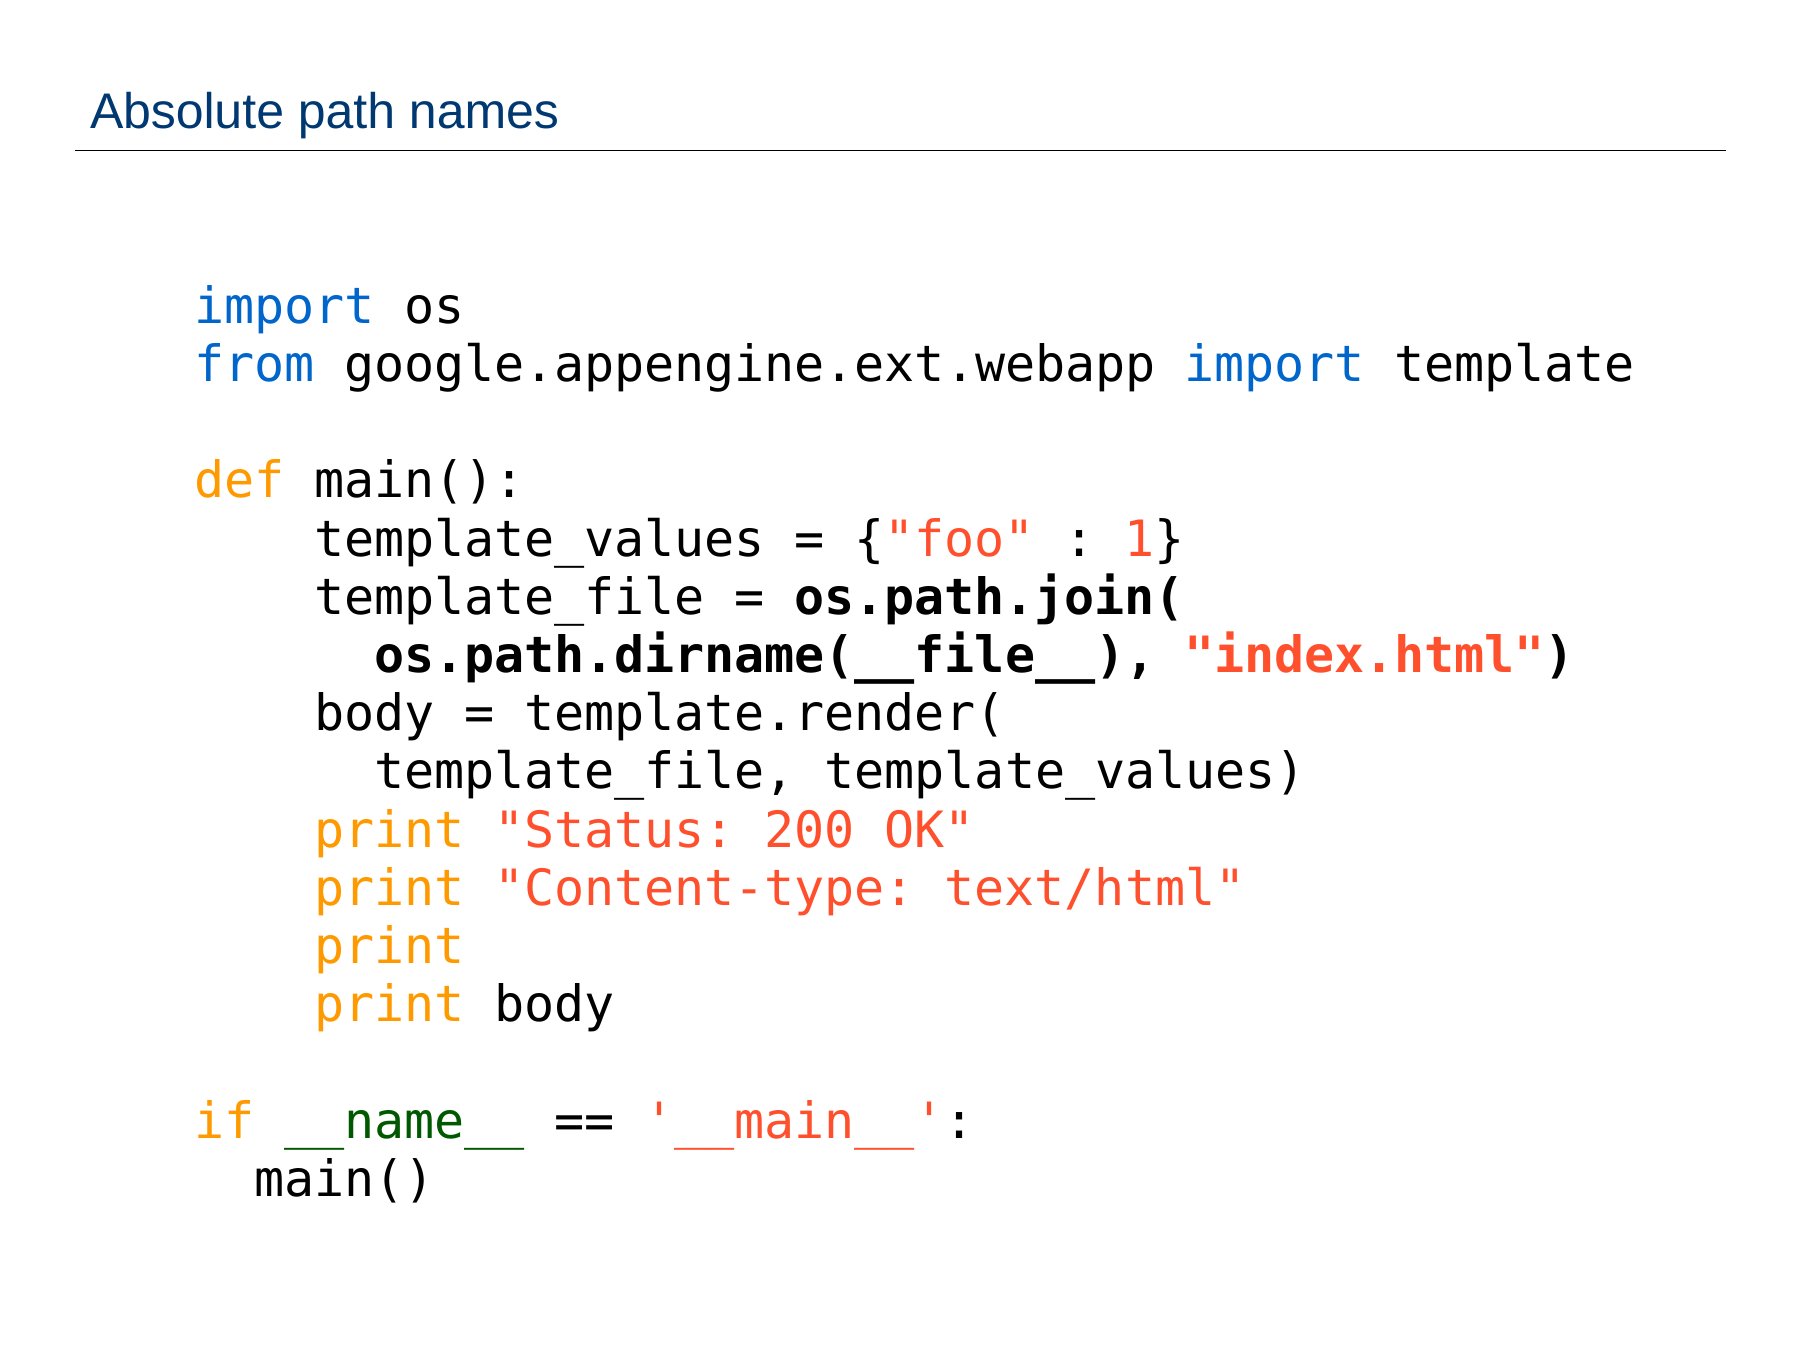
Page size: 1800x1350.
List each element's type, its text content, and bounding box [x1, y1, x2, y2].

title Absolute path names [90, 38, 1710, 147]
text_box import os from google.appengine.ext.webapp import template def main(): template_values = {"foo" : 1} template_file = os.path.join( os.path.dirname(__file__), "index.html") body = template.render( template_file, template_values) print "Status: 200 OK" print "Content-type: text/html" print print body if __name__ == '__main__': main() [179, 269, 1800, 1216]
